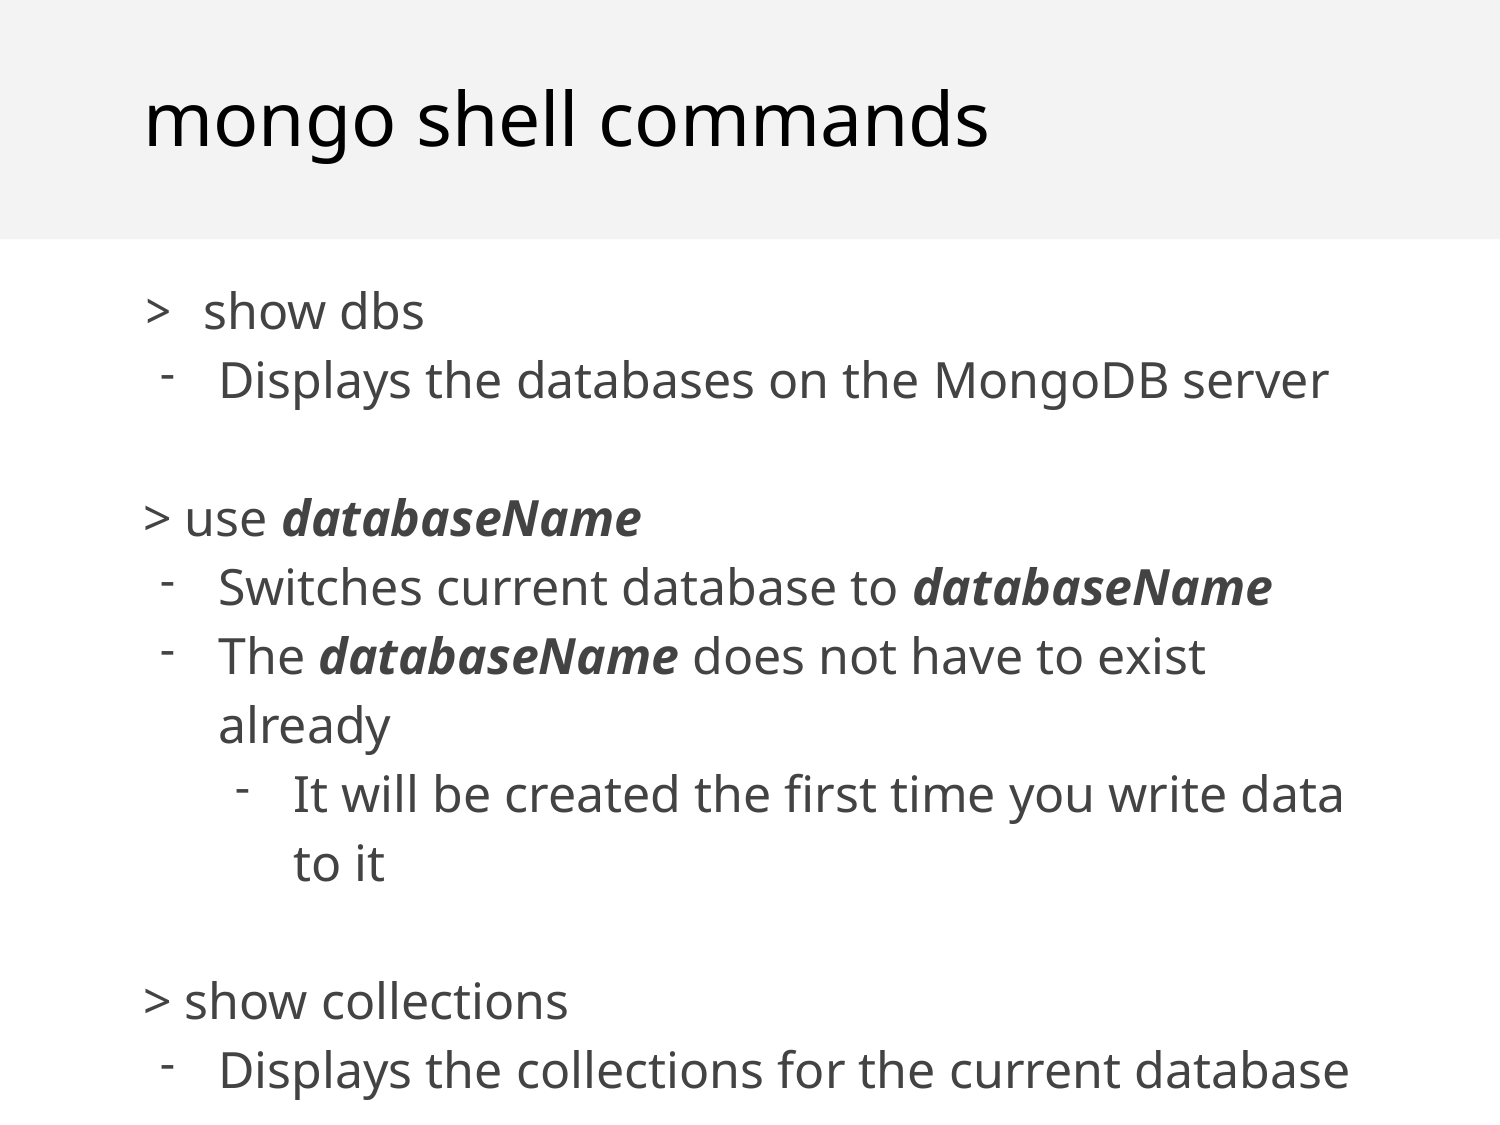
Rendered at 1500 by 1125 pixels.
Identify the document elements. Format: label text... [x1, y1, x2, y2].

title mongo shell commands [128, 56, 1372, 183]
list > show dbs Displays the databases on the MongoDB server > use databaseName Switches current database to databaseName The databaseName does not have to exist already It will be created the first time you write data to it > show collections Displays the collections for the current database [128, 255, 1372, 1004]
